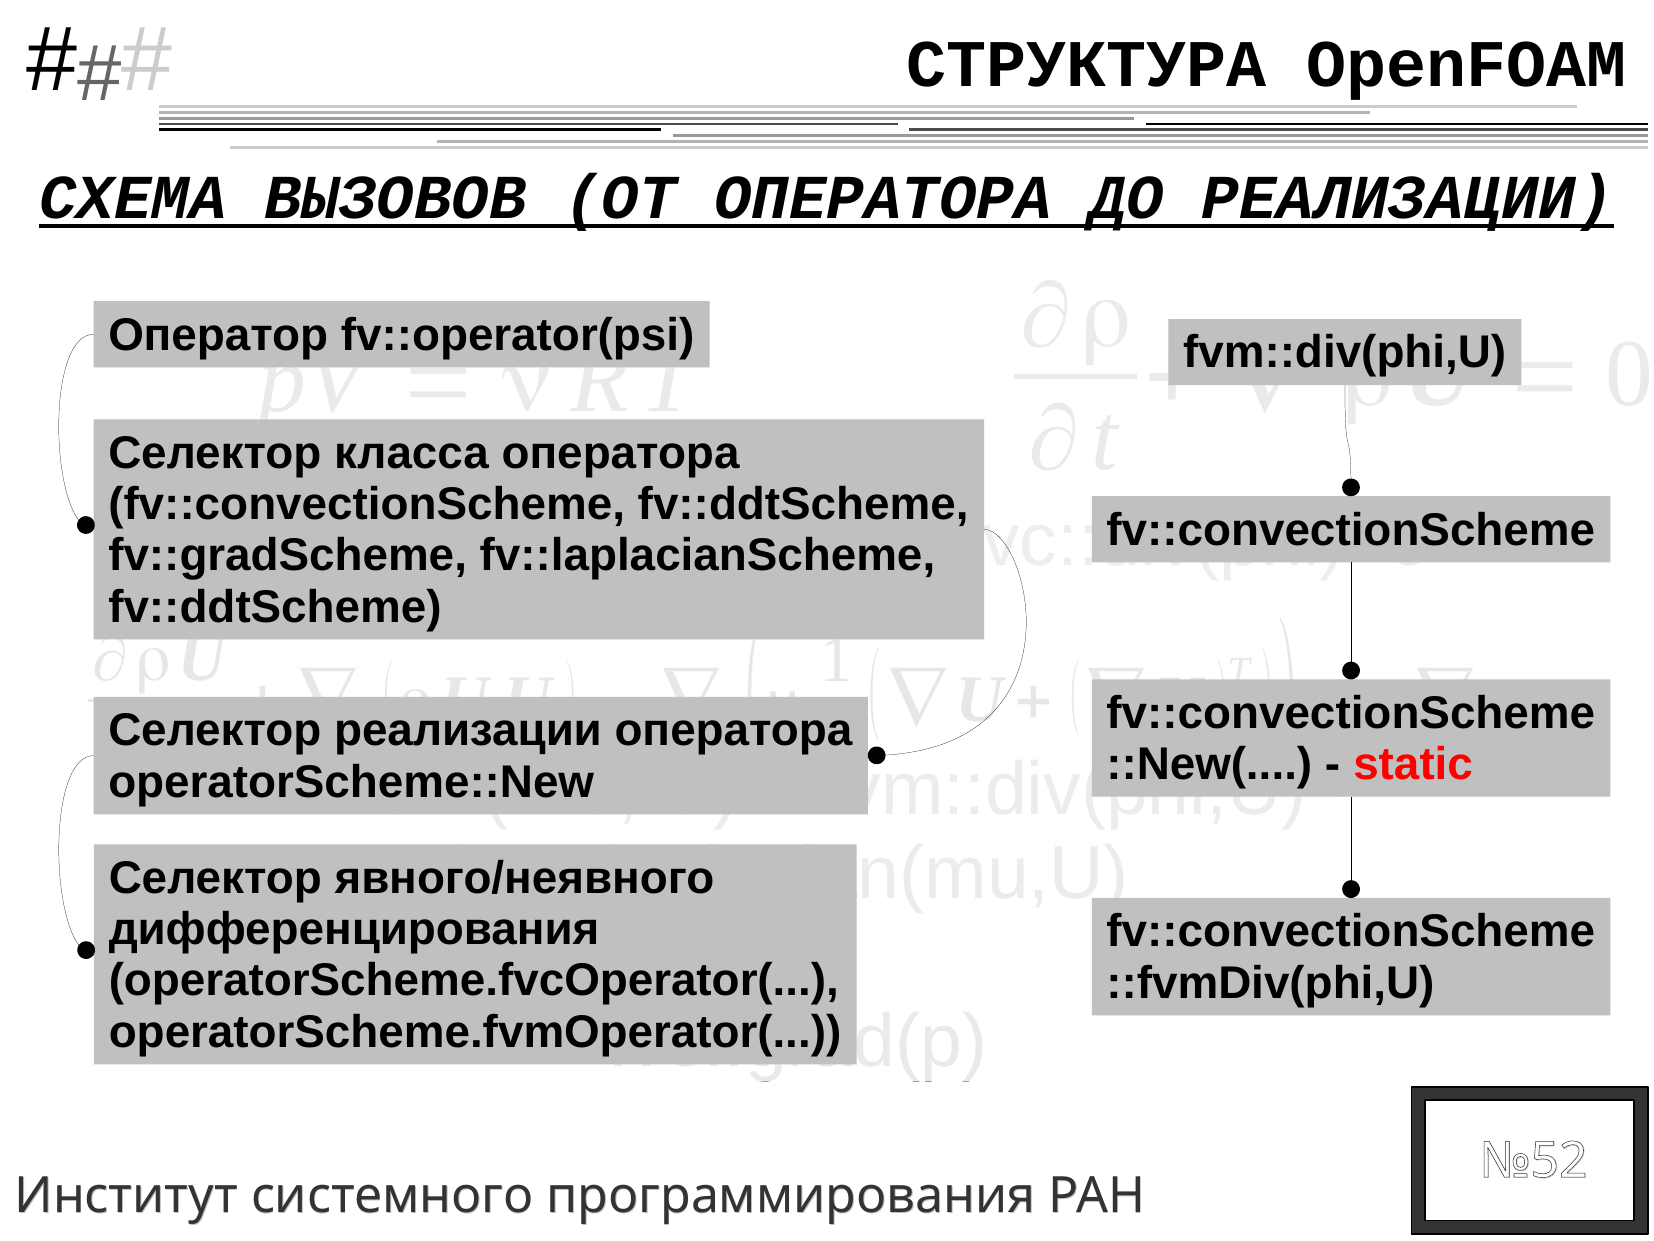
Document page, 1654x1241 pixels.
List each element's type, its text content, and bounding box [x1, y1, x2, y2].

text_box fv::convectionScheme [1091, 496, 1610, 563]
text_box Селектор реализации оператора operatorScheme::New [93, 696, 868, 815]
text_box fvm::div(phi,U) [1168, 319, 1521, 386]
text_box Селектор класса оператора (fv::convectionScheme, fv::ddtScheme, fv::gradScheme, fv::laplacianScheme, fv::ddtScheme) [93, 419, 984, 640]
text_box Селектор явного/неявного дифференцирования (operatorScheme.fvcOperator(...), operatorScheme.fvmOperator(...)) [93, 844, 857, 1065]
text_box fv::convectionScheme ::New(....) - static [1091, 679, 1610, 797]
text_box fv::convectionScheme ::fvmDiv(phi,U) [1091, 897, 1610, 1016]
title СХЕМА ВЫЗОВОВ (ОТ ОПЕРАТОРА ДО РЕАЛИЗАЦИИ) [0, 147, 1654, 257]
text_box Оператор fv::operator(psi) [93, 301, 710, 368]
